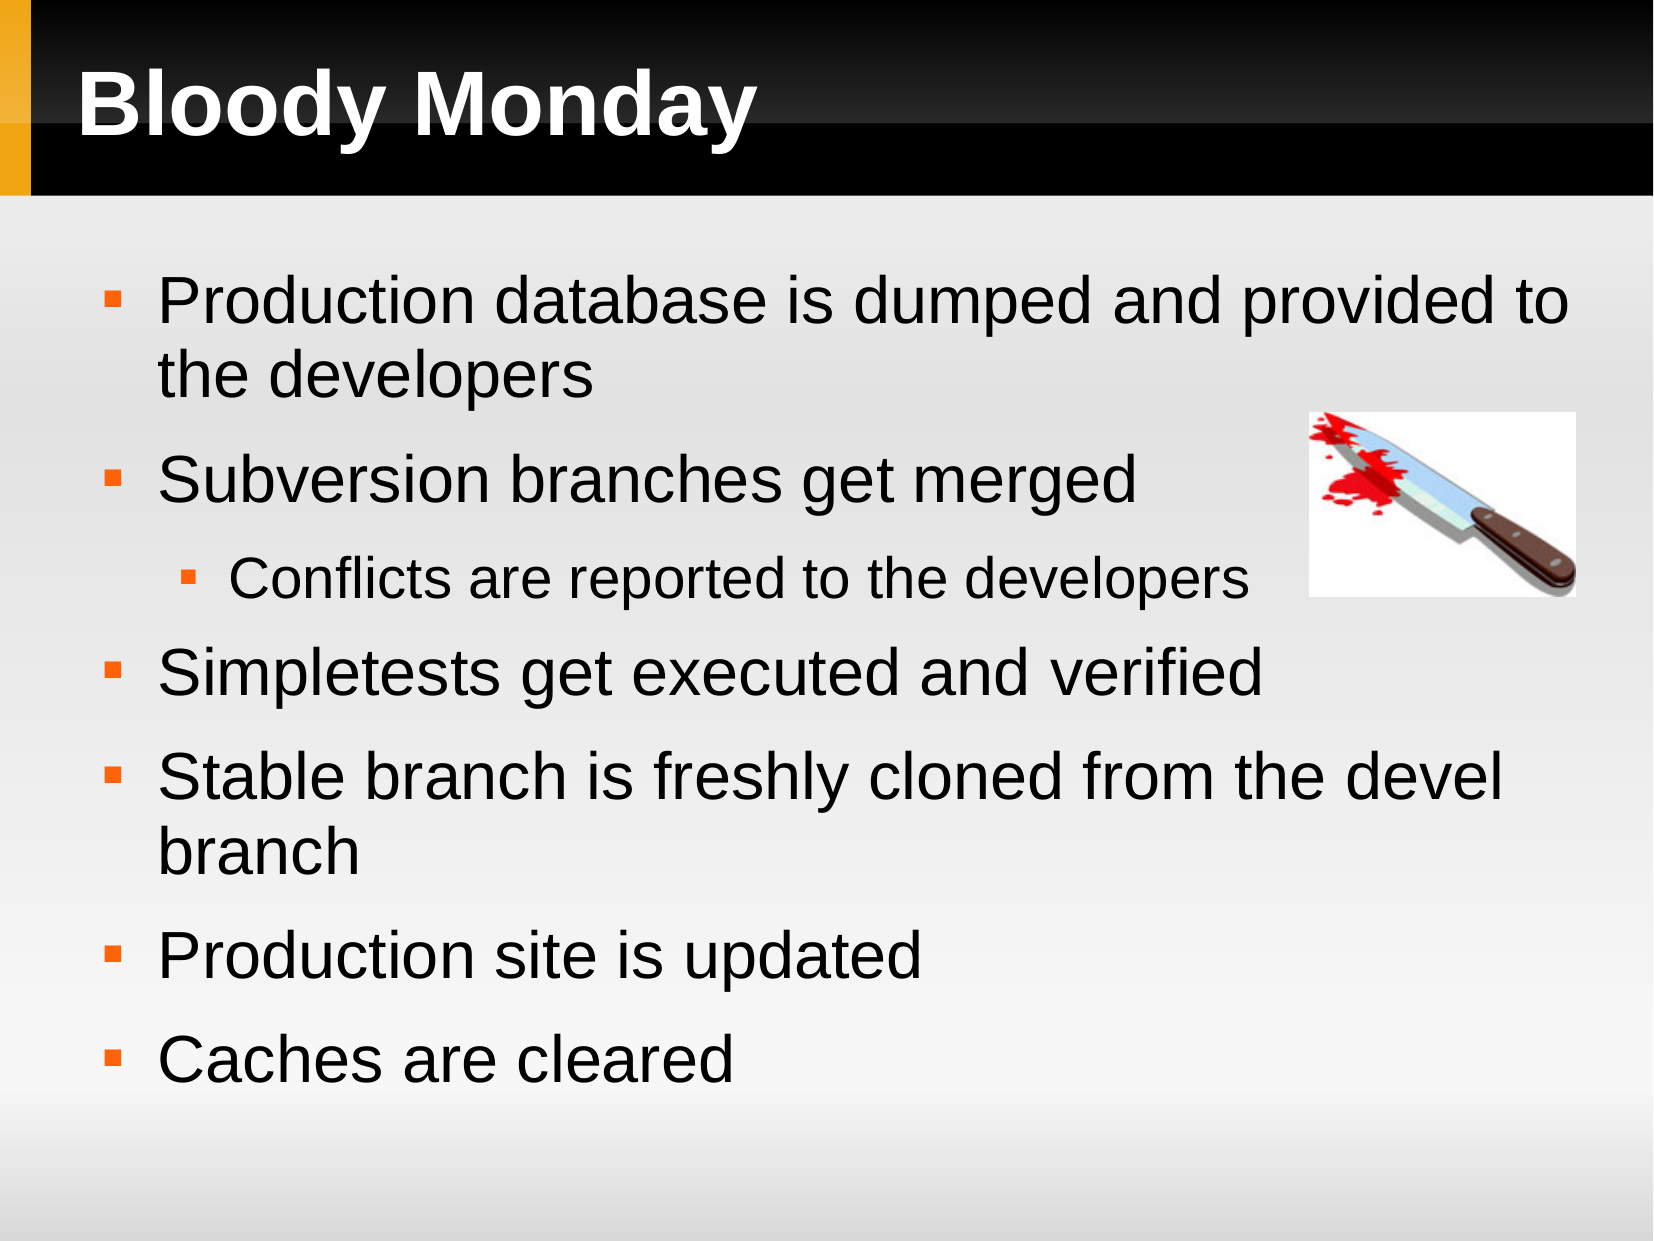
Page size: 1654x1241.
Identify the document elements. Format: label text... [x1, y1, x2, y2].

list Production database is dumped and provided to the developers Subversion branches get merged Conflicts are reported to the developers Simpletests get executed and verified Stable branch is freshly cloned from the devel branch Production site is updated Caches are cleared [86, 262, 1575, 1098]
title Bloody Monday [76, 0, 1565, 208]
picture [0, 0, 1654, 1241]
